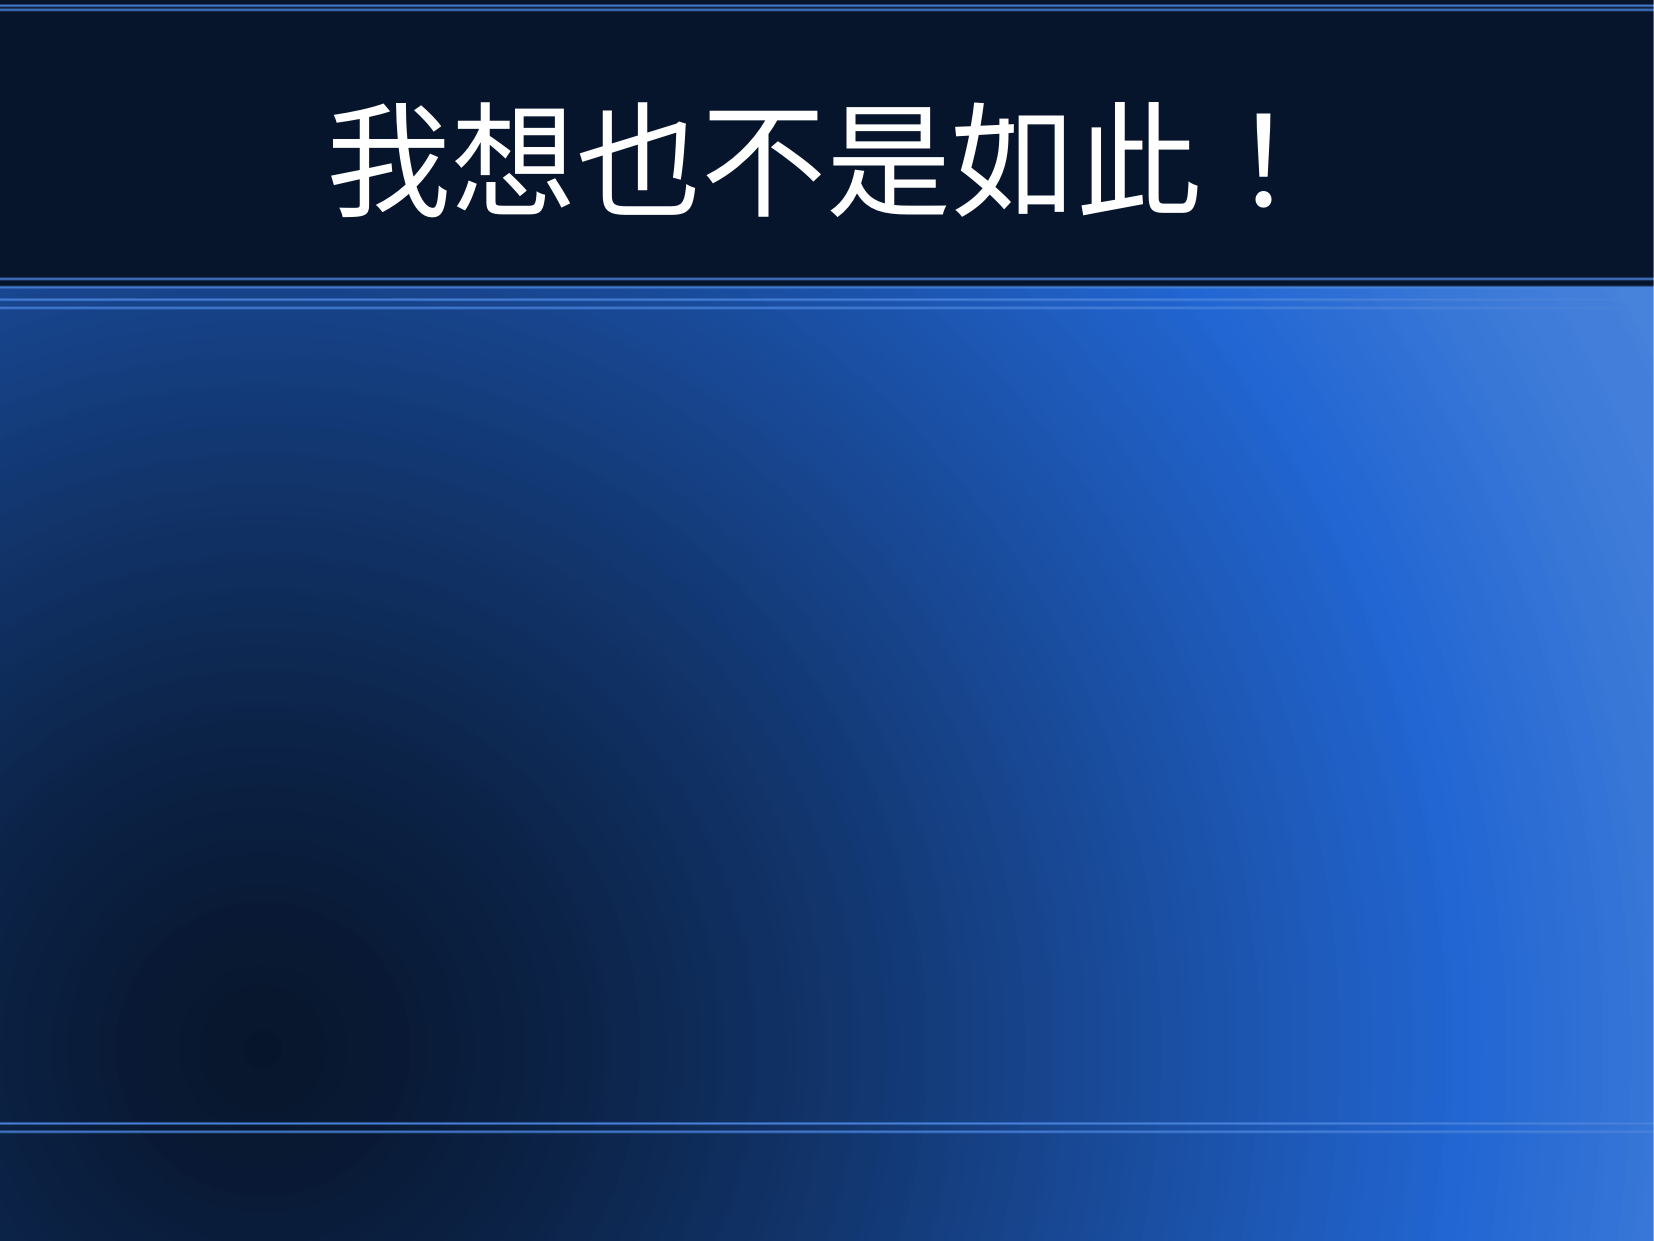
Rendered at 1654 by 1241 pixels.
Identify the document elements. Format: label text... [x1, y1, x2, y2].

title 我想也不是如此！ [82, 49, 1571, 257]
picture [0, 0, 1654, 1241]
